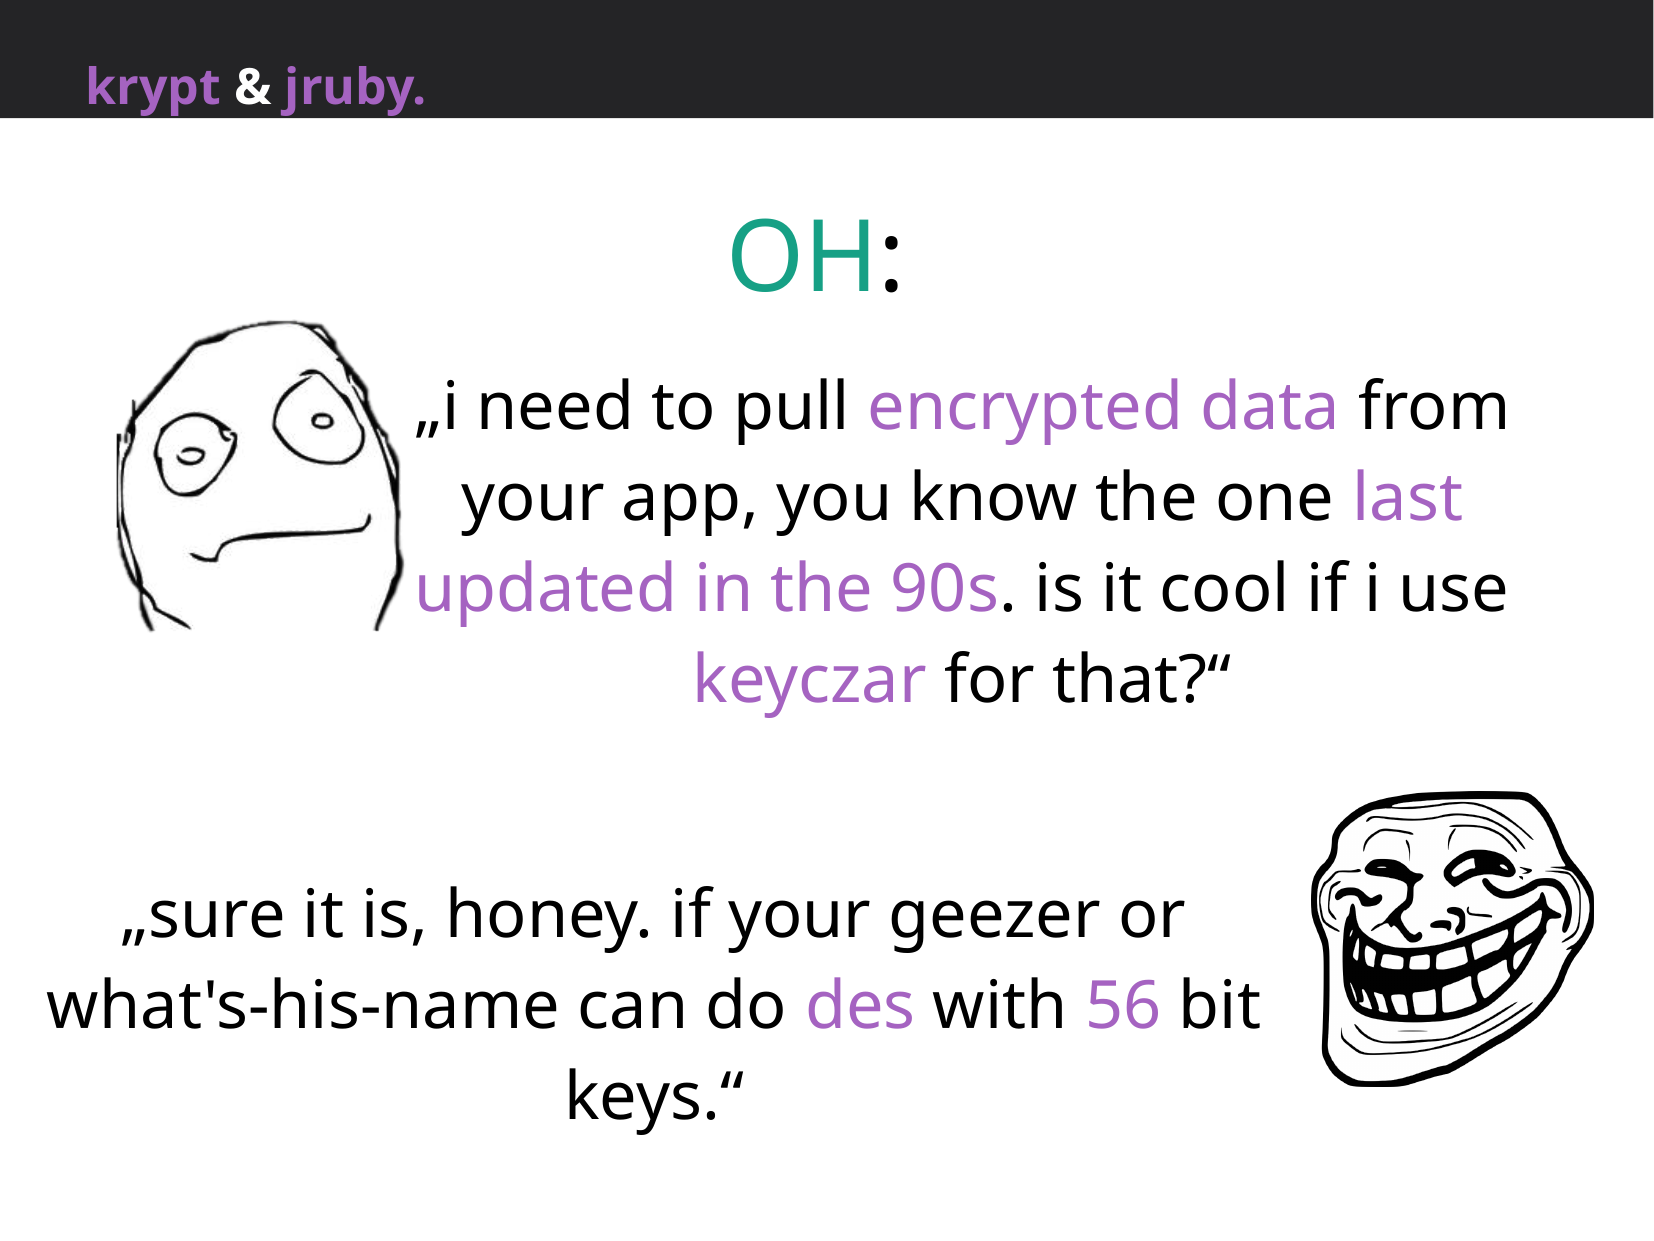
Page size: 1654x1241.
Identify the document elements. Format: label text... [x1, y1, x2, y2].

text_box krypt & jruby. [70, 43, 1359, 119]
text_box [0, 0, 1654, 119]
text_box [977, 688, 997, 698]
text_box [779, 688, 784, 696]
picture [1311, 791, 1594, 1087]
text_box OH: [685, 177, 947, 312]
text_box „sure it is, honey. if your geezer or what's-his-name can do des with 56 bit keys.“ [16, 858, 1292, 1115]
text_box [1126, 688, 1143, 698]
picture [101, 312, 426, 650]
text_box [165, 650, 1441, 1087]
text_box „i need to pull encrypted data from your app, you know the one last updated in the 90s. is it cool if i use keyczar for that?“ [383, 351, 1542, 688]
text_box [870, 688, 887, 698]
